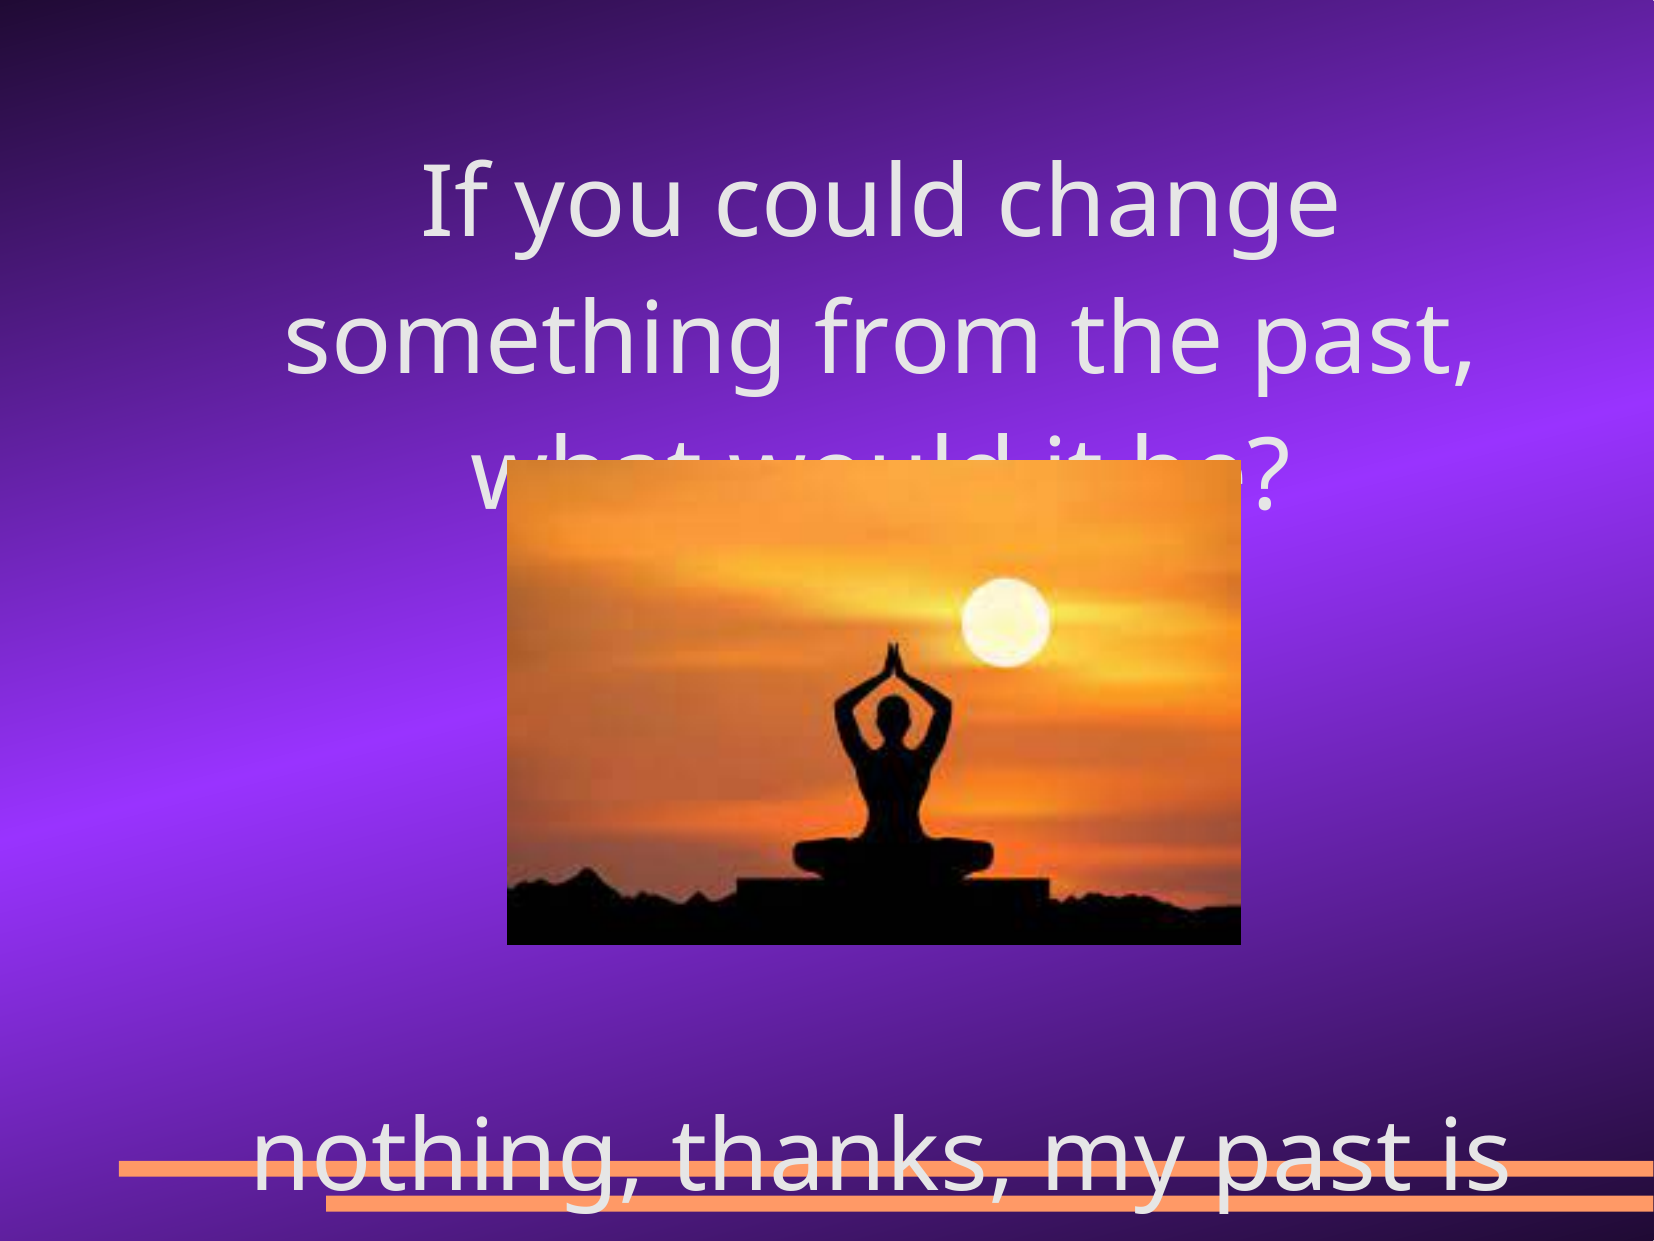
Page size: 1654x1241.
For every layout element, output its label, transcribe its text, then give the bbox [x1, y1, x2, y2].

picture [507, 460, 1241, 945]
list If you could change something from the past, what would it be? nothing, thanks, my past is my present. [144, 129, 1536, 1076]
